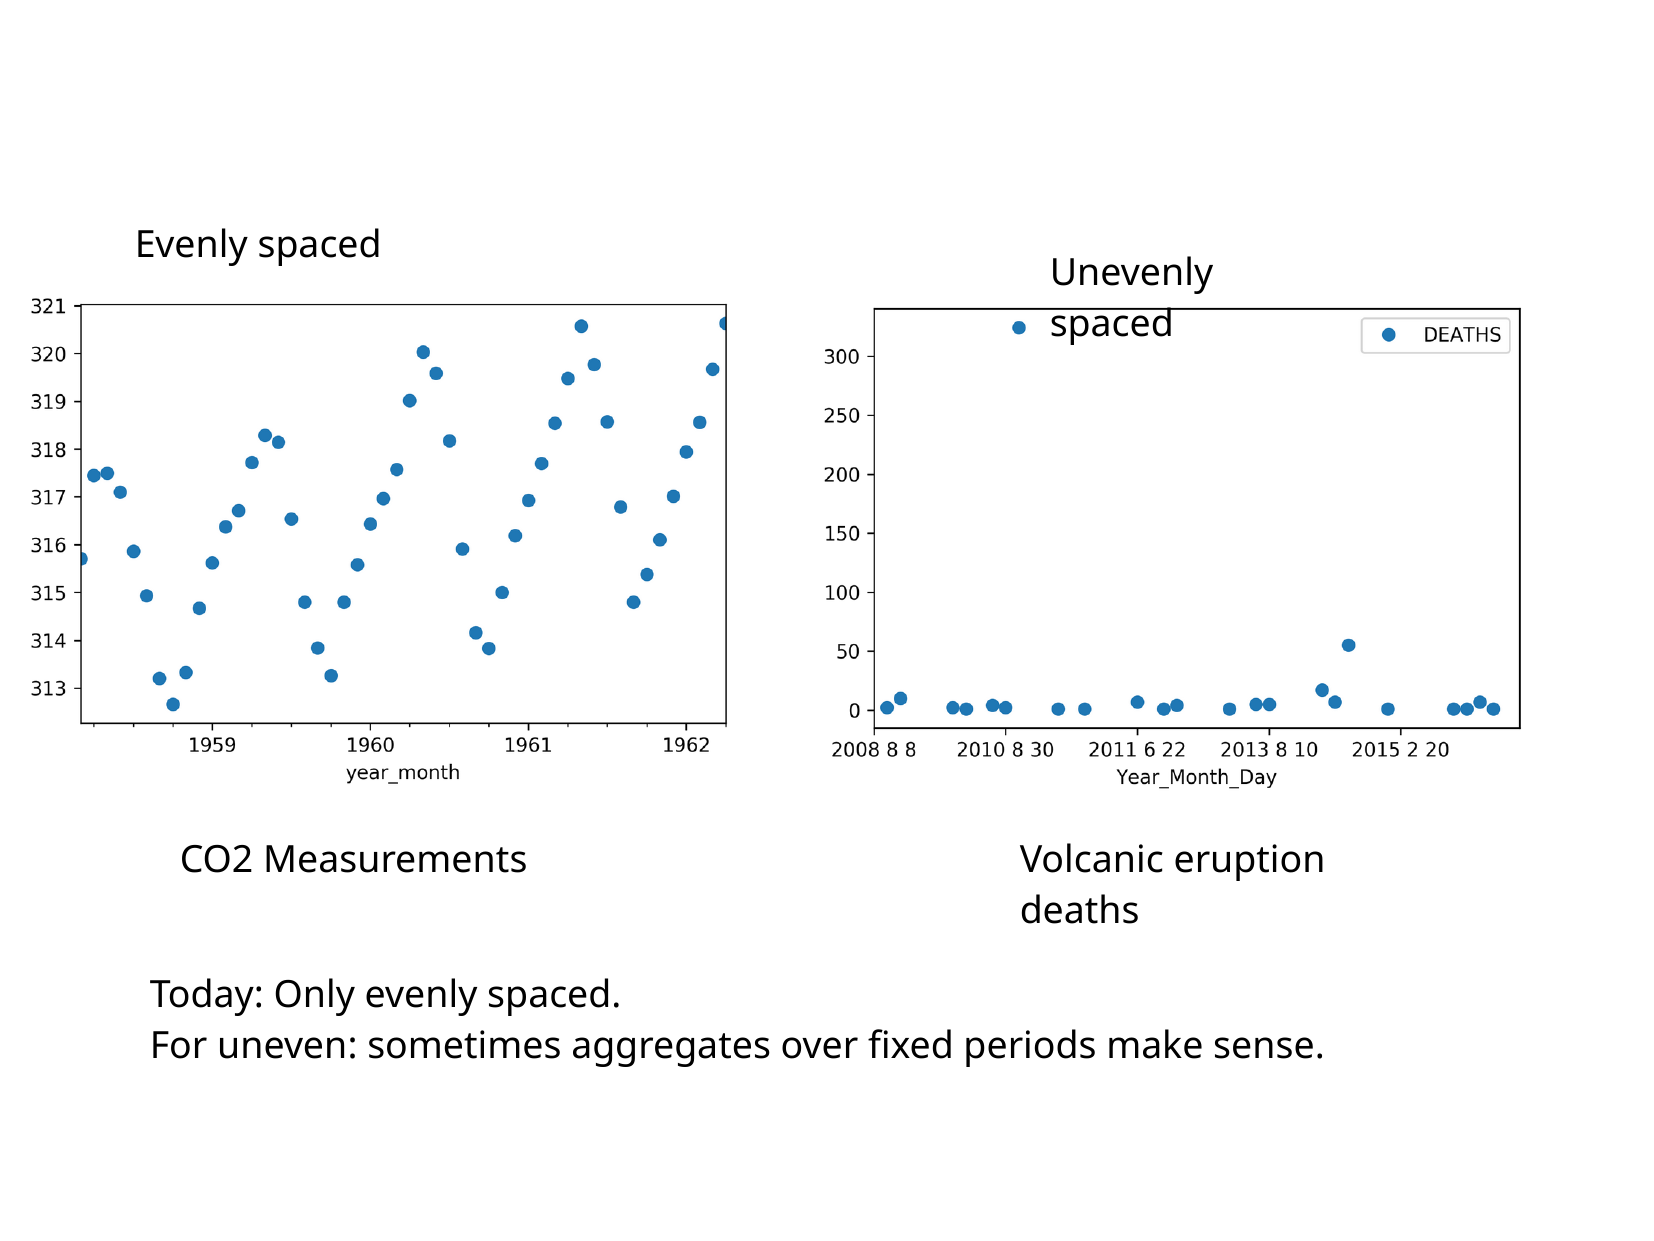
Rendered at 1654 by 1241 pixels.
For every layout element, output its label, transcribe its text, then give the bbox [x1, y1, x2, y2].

picture [810, 290, 1533, 799]
picture [1074, 328, 1084, 334]
picture [1095, 328, 1105, 334]
picture [1156, 328, 1166, 334]
text_box CO2 Measurements [165, 825, 706, 878]
picture [25, 290, 743, 796]
text_box Unevenly spaced [1035, 237, 1351, 328]
text_box Today: Only evenly spaced. For uneven: sometimes aggregates over fixed periods make sense. [135, 960, 1471, 1051]
text_box Evenly spaced [120, 210, 646, 263]
text_box Volcanic eruption deaths [1005, 825, 1441, 878]
